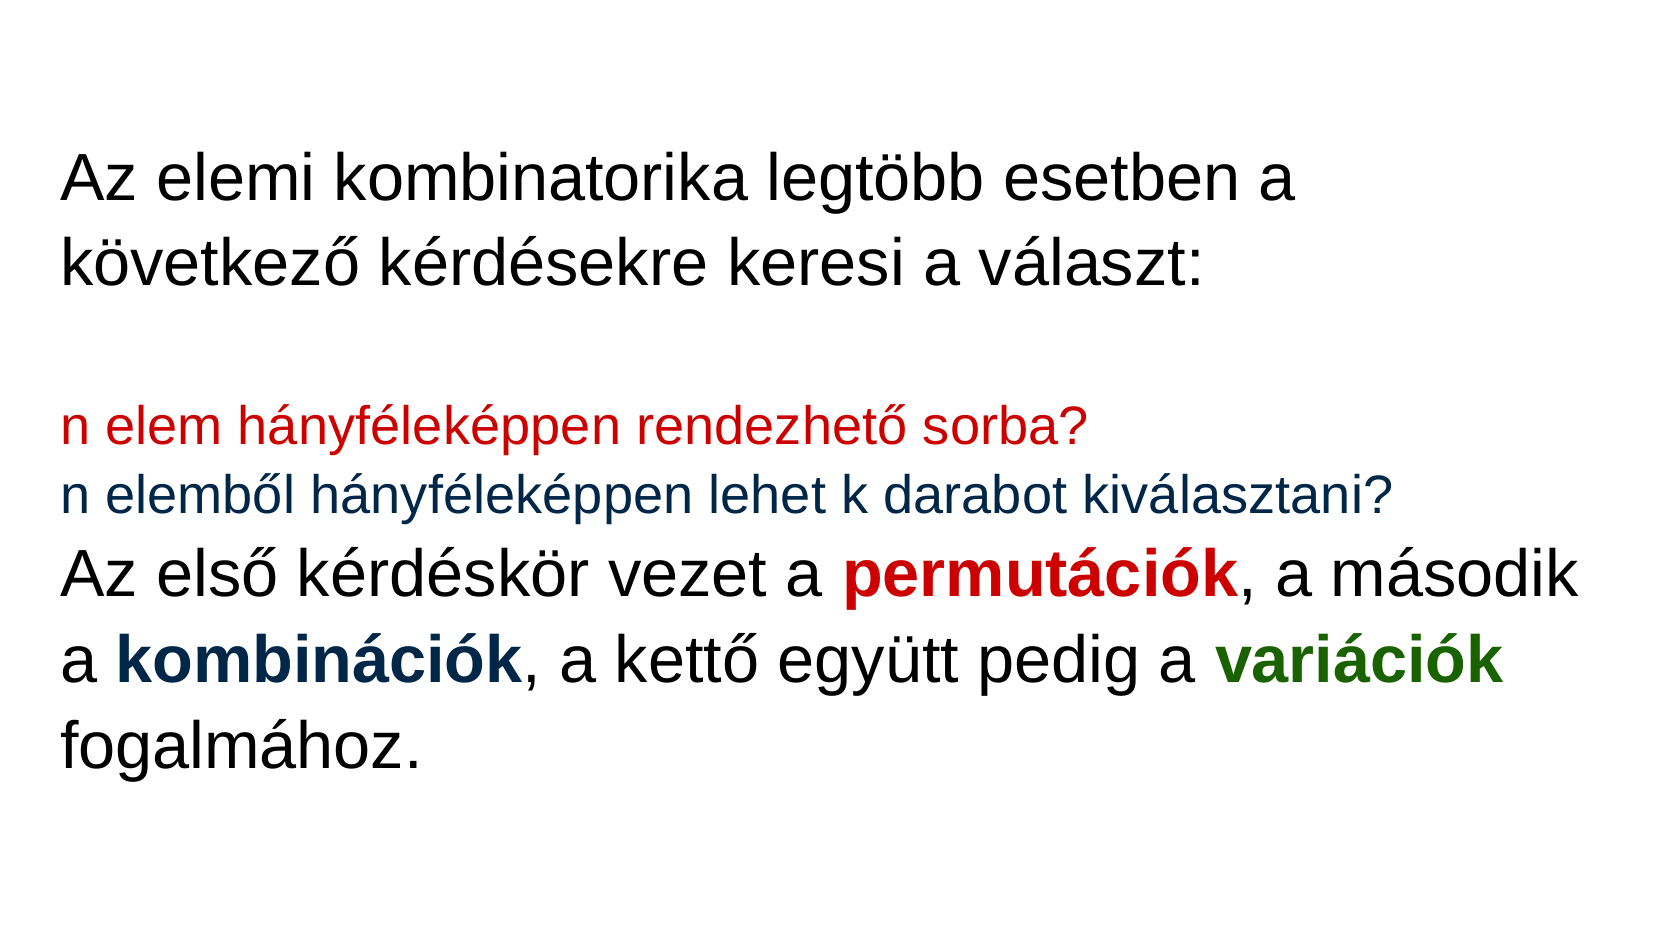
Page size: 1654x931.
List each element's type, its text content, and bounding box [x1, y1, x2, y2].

title Az elemi kombinatorika legtöbb esetben a következő kérdésekre keresi a választ: n elem hányféleképpen rendezhető sorba? n elemből hányféleképpen lehet k darabot kiválasztani? Az első kérdéskör vezet a permutációk, a második a kombinációk, a kettő együtt pedig a variációk fogalmához. [60, 0, 1591, 931]
